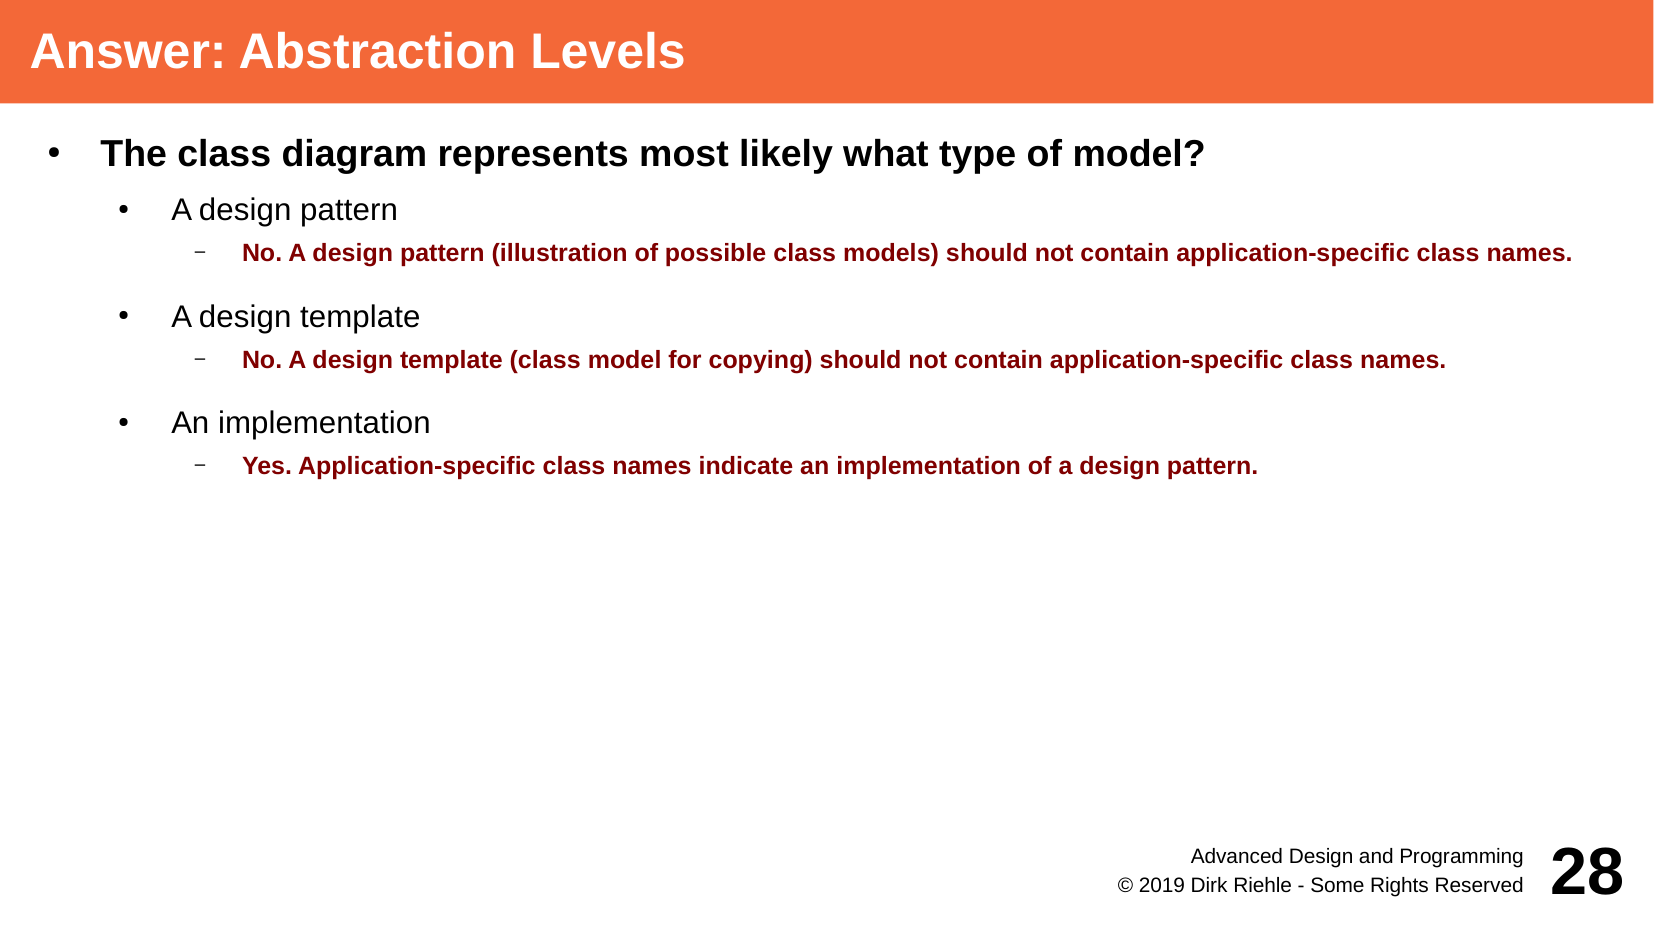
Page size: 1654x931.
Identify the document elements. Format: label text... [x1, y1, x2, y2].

title Answer: Abstraction Levels [0, 0, 1654, 104]
list The class diagram represents most likely what type of model? A design pattern No. A design pattern (illustration of possible class models) should not contain application-specific class names. A design template No. A design template (class model for copying) should not contain application-specific class names. An implementation Yes. Application-specific class names indicate an implementation of a design pattern. [29, 132, 1625, 813]
